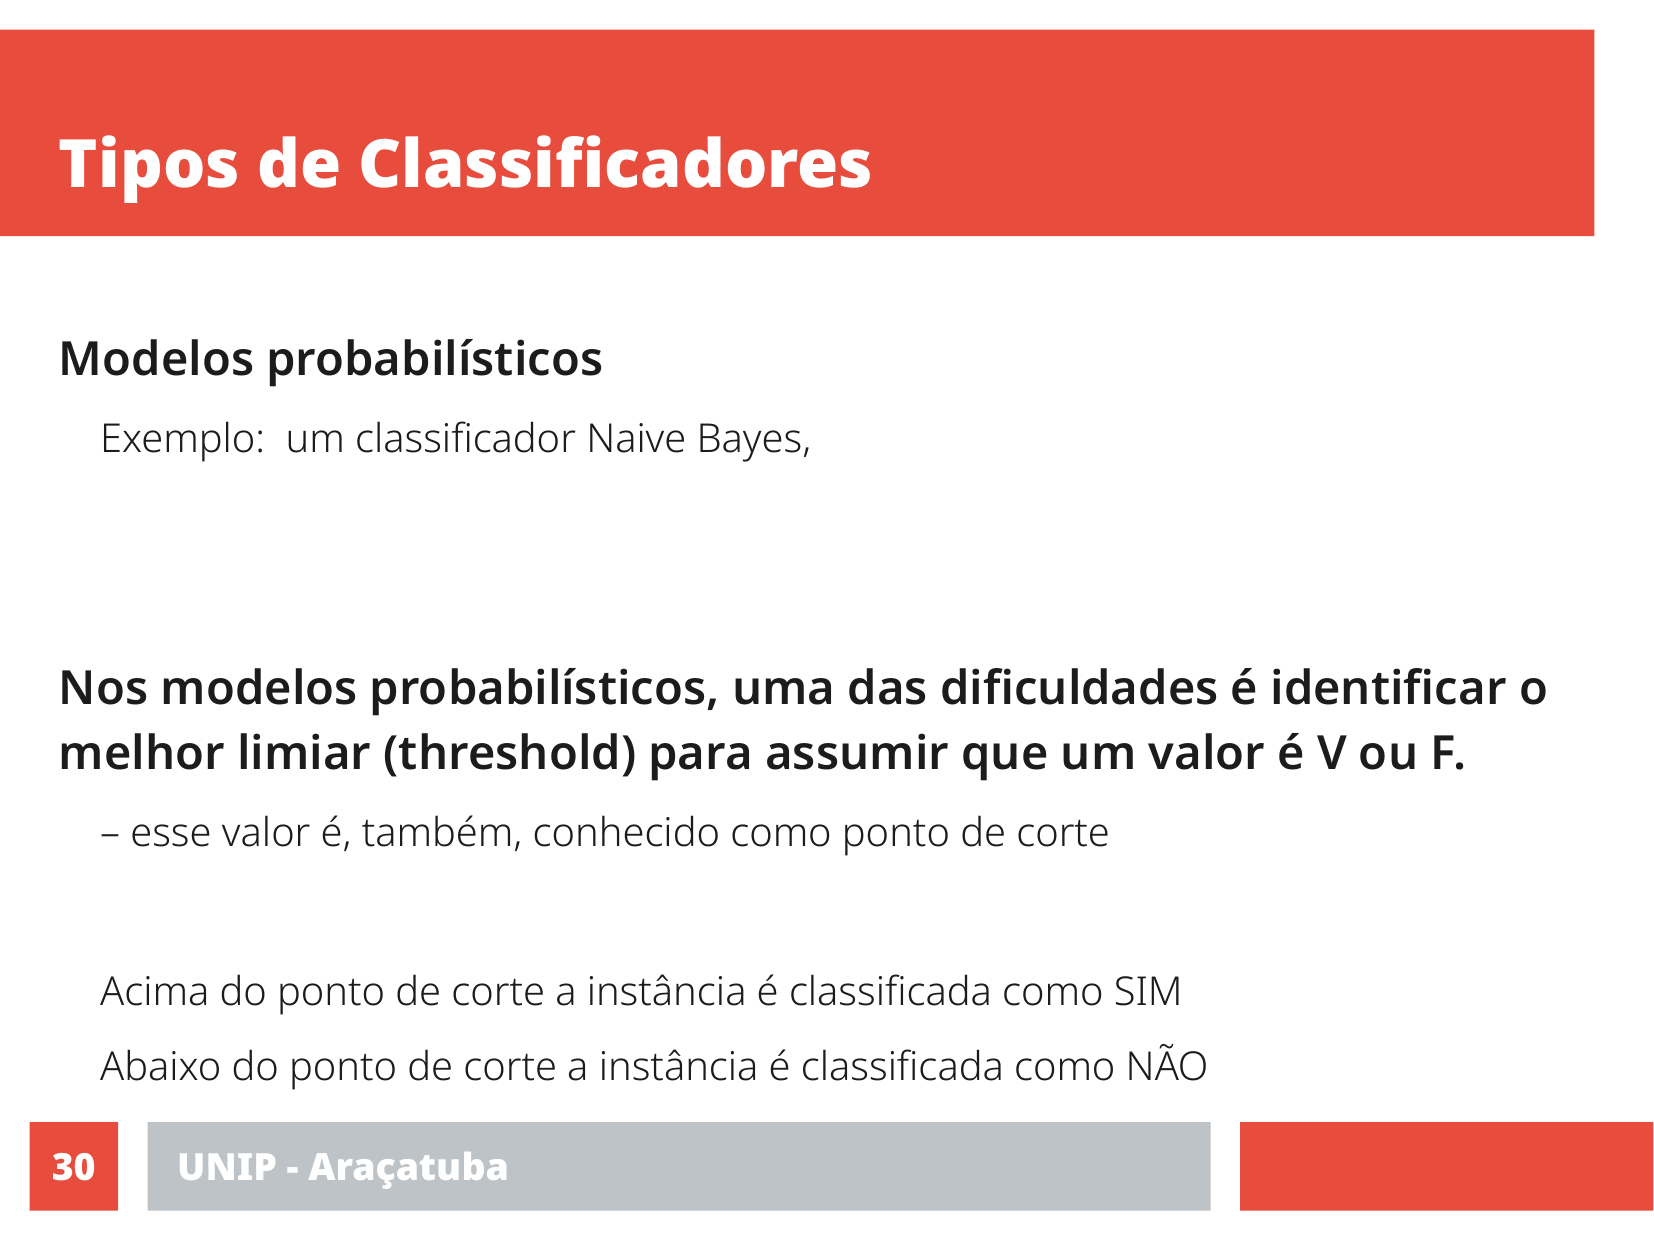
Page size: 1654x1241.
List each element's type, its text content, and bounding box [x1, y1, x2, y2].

list Modelos probabilísticos Exemplo: um classificador Naive Bayes, Nos modelos probabilísticos, uma das dificuldades é identificar o melhor limiar (threshold) para assumir que um valor é V ou F. – esse valor é, também, conhecido como ponto de corte Acima do ponto de corte a instância é classificada como SIM Abaixo do ponto de corte a instância é classificada como NÃO [59, 324, 1565, 1093]
title Tipos de Classificadores [59, 59, 1595, 207]
